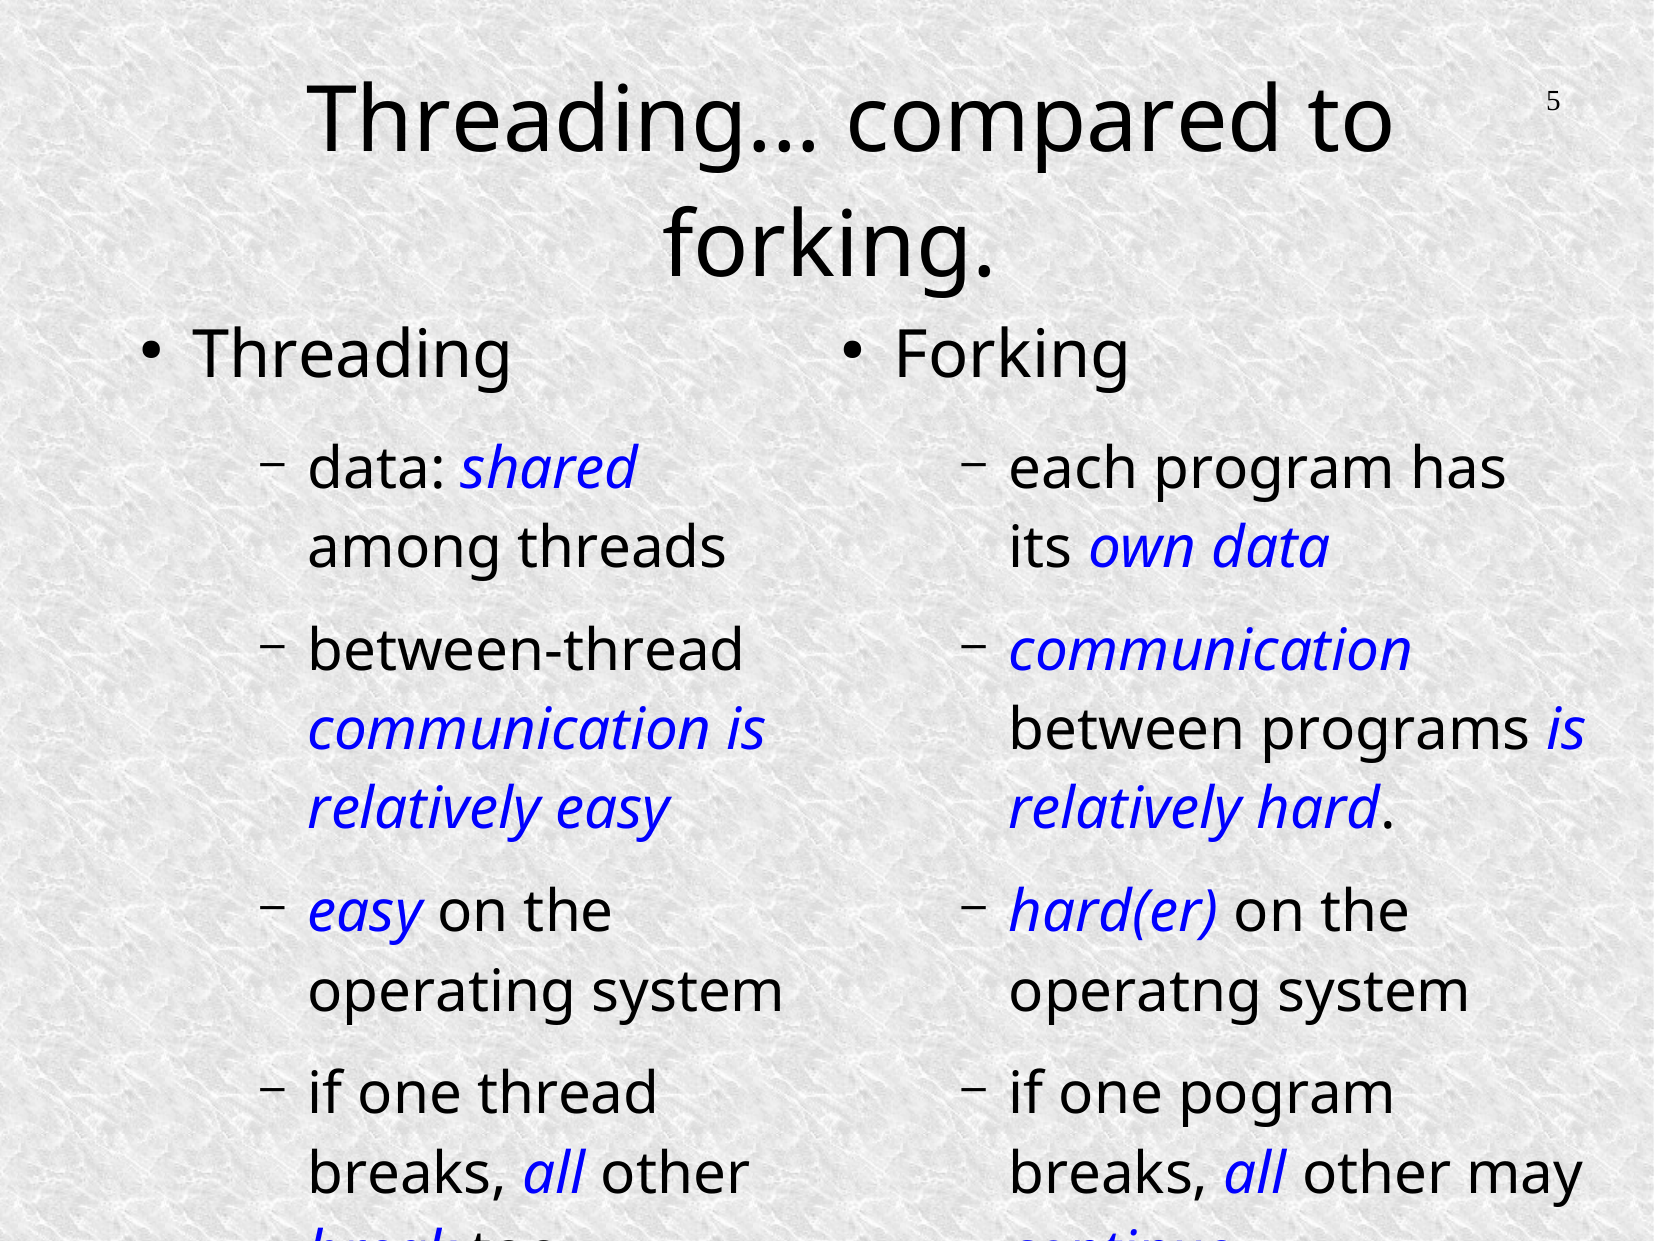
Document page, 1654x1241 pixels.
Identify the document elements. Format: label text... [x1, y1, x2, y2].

list Threading data: shared among threads between-thread communication is relatively easy easy on the operating system if one thread breaks, all other break too [121, 305, 822, 1241]
title Threading... compared to forking. [123, 71, 1536, 286]
list Forking each program has its own data communication between programs is relatively hard. hard(er) on the operatng system if one pogram breaks, all other may continue [822, 305, 1591, 1241]
picture [0, 0, 1654, 1241]
